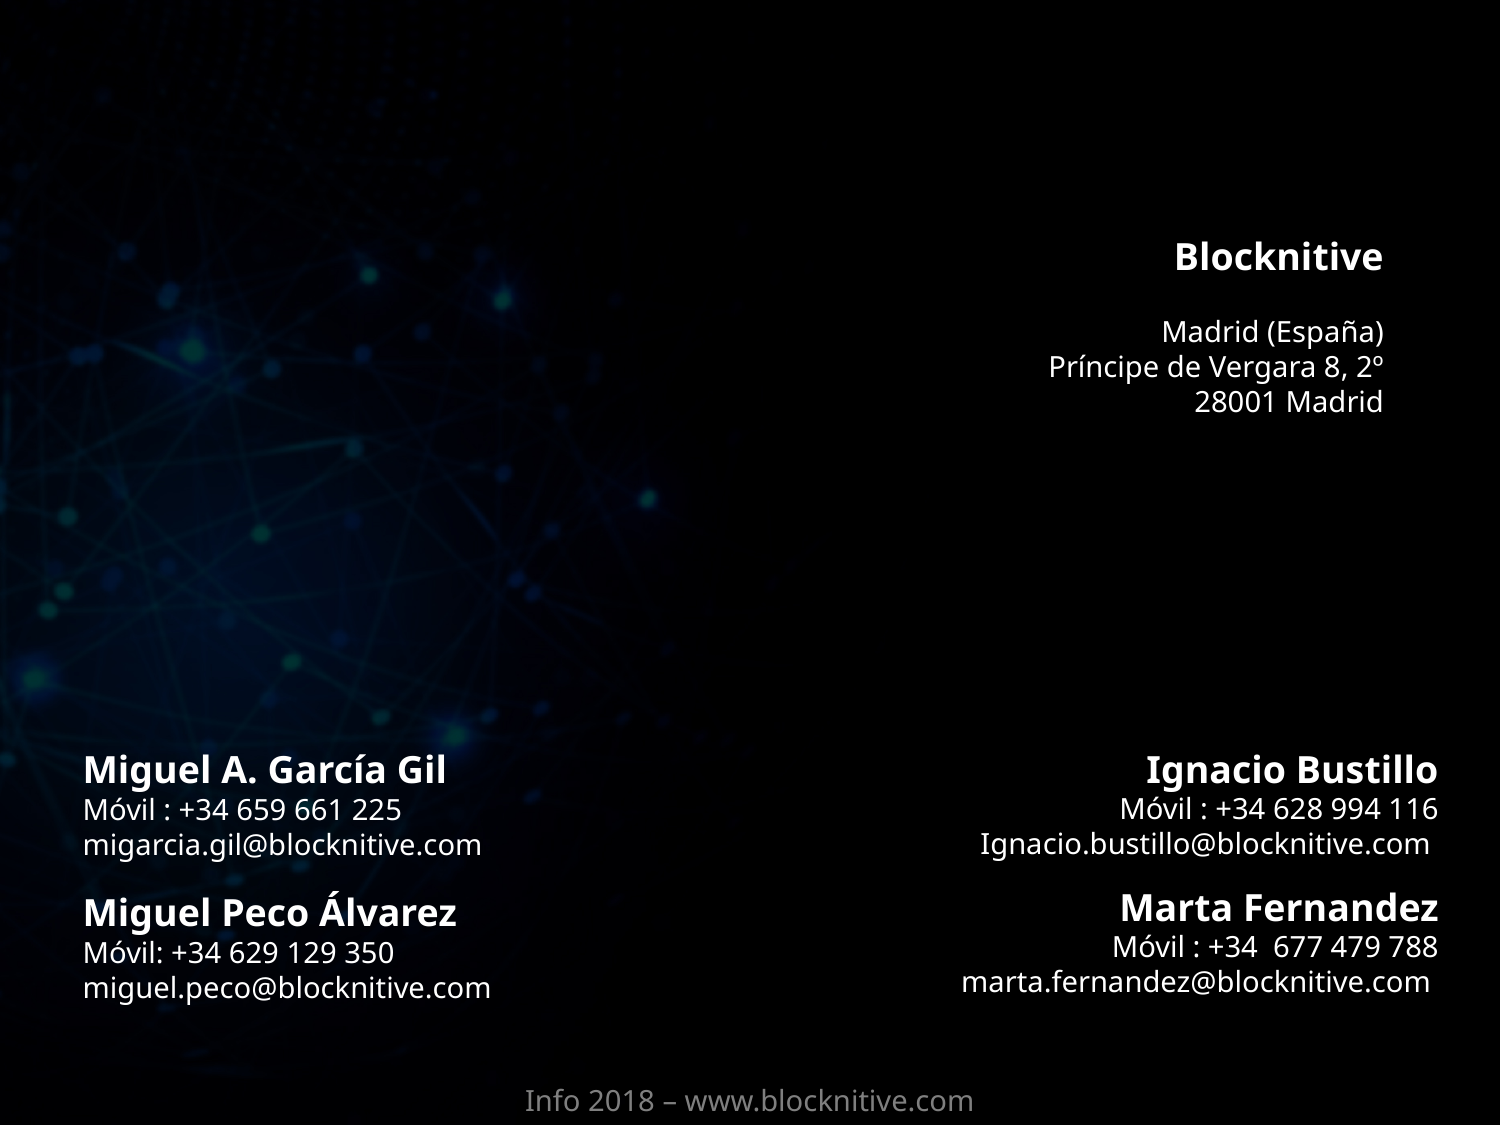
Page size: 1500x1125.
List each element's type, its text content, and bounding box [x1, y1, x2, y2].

text_box Blocknitive Madrid (España) Príncipe de Vergara 8, 2º 28001 Madrid [966, 222, 1399, 429]
text_box Ignacio Bustillo Móvil : +34 628 994 116 Ignacio.bustillo@blocknitive.com [771, 735, 1454, 871]
text_box Marta Fernandez Móvil : +34 677 479 788 marta.fernandez@blocknitive.com [771, 873, 1454, 1009]
text_box Miguel A. García Gil Móvil : +34 659 661 225 migarcia.gil@blocknitive.com [67, 735, 750, 872]
text_box Miguel Peco Álvarez Móvil: +34 629 129 350 miguel.peco@blocknitive.com [67, 878, 750, 1015]
